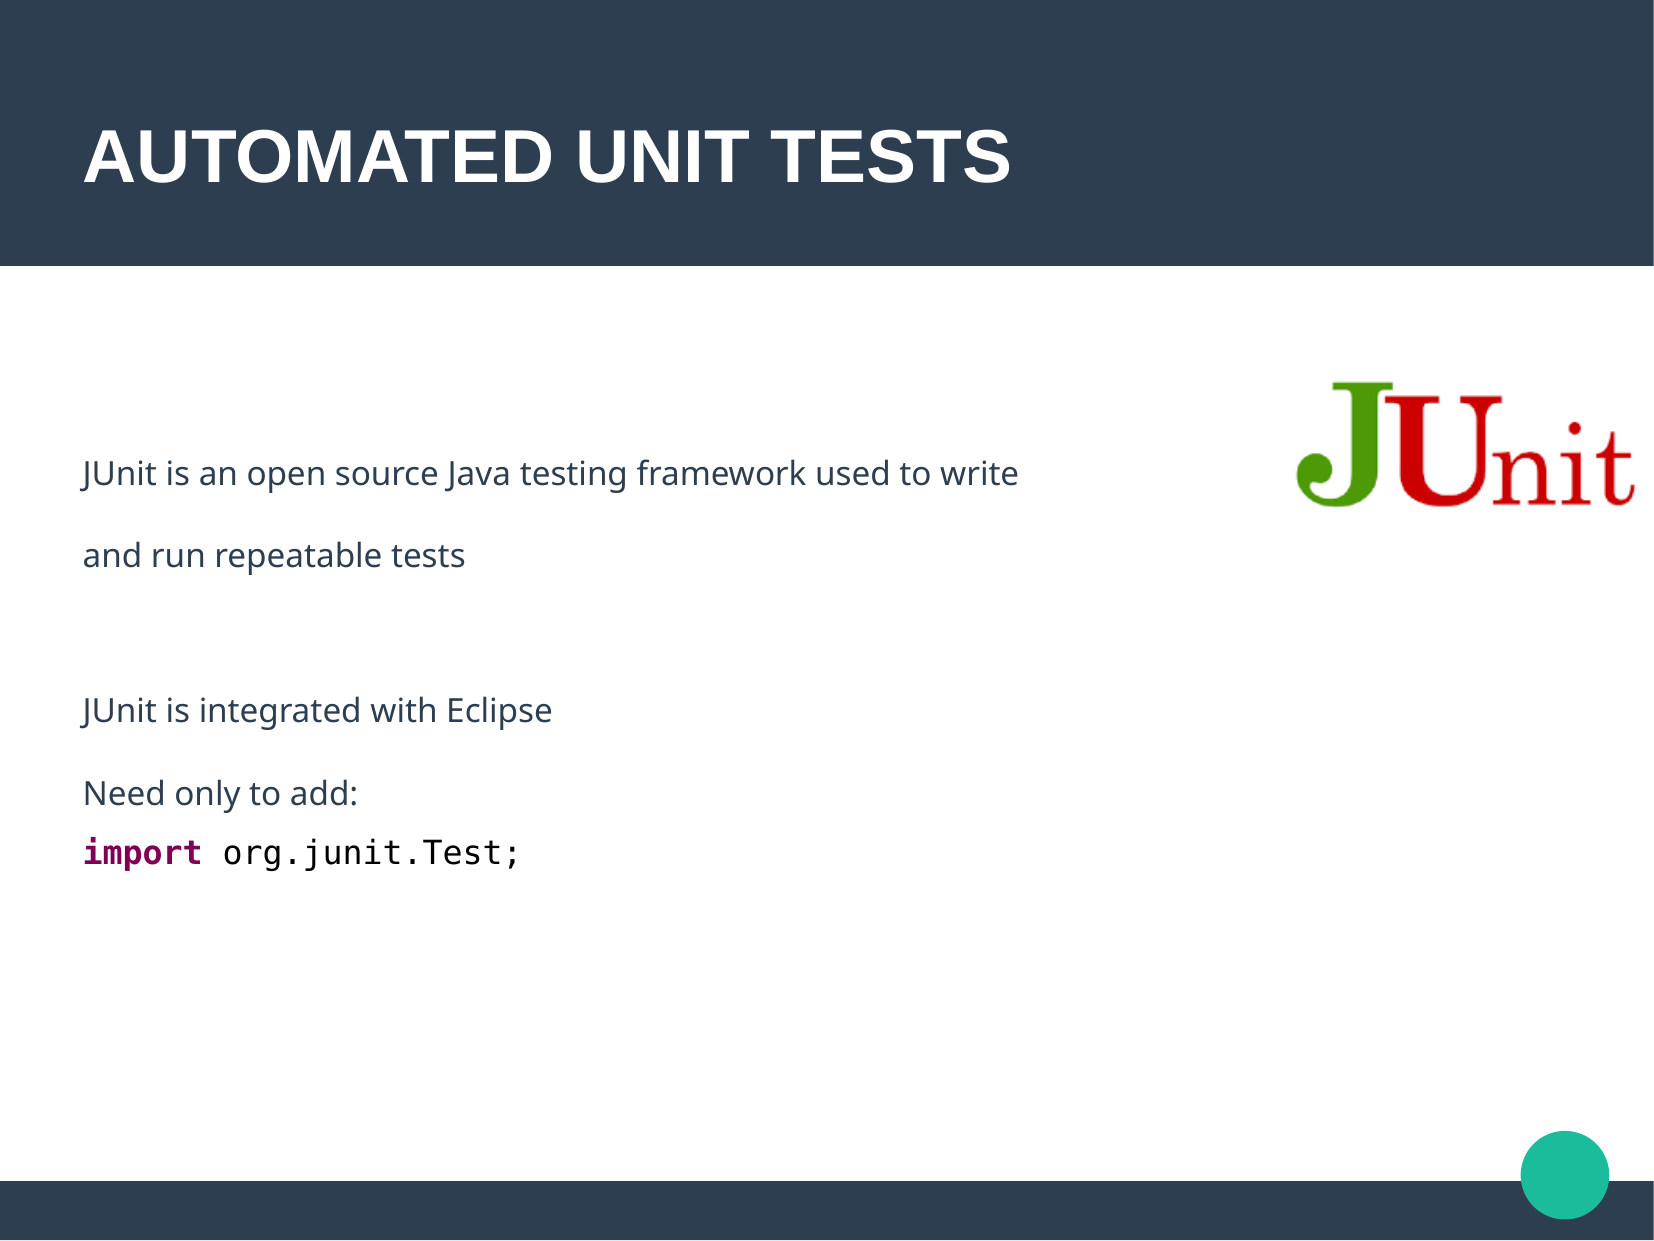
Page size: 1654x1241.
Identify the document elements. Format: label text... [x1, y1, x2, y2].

subtitle JUnit is an open source Java testing framework used to write and run repeatable tests JUnit is integrated with Eclipse Need only to add: import org.junit.Test; [82, 290, 1571, 1010]
picture [1290, 269, 1642, 621]
title AUTOMATED UNIT TESTS [82, 49, 1571, 257]
